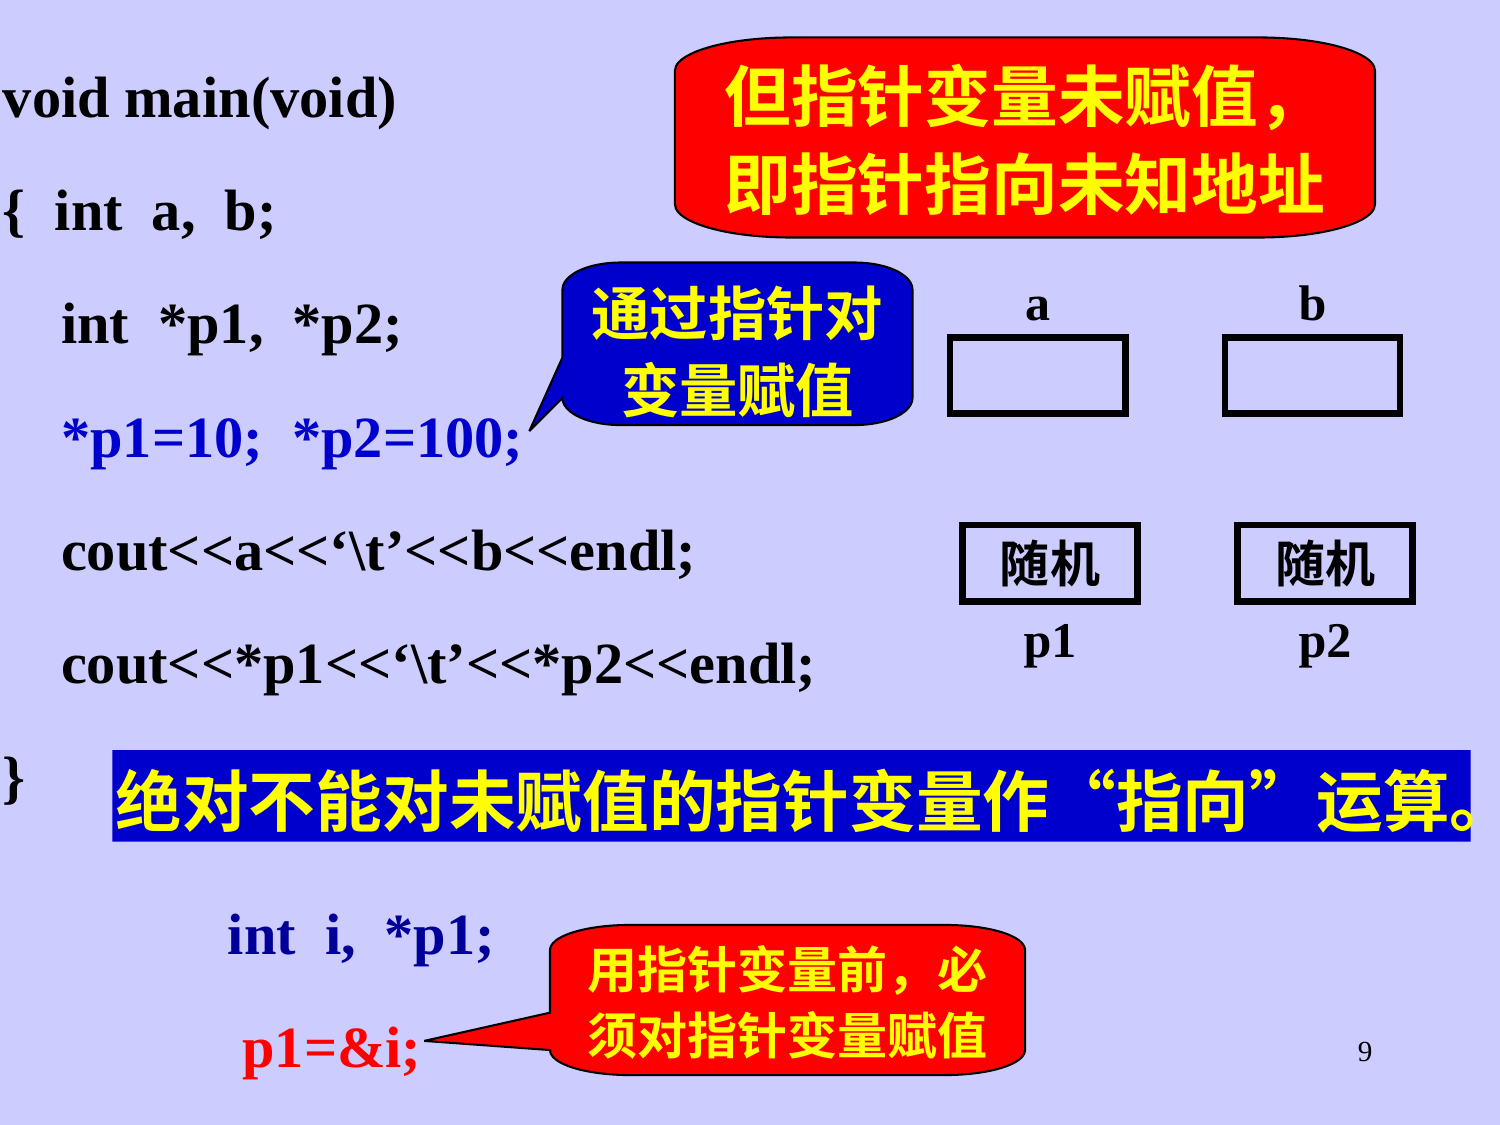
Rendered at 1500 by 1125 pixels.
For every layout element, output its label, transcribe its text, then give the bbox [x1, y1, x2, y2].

text_box 但指针变量未赋值，即指针指向未知地址 [674, 37, 1375, 238]
text_box 随机 [1237, 525, 1413, 595]
text_box 用指针变量前，必须对指针变量赋值 [424, 924, 1026, 1076]
text_box a [950, 262, 1126, 333]
text_box void main(void) { int a, b; int *p1, *p2; *p1=10; *p2=100; cout<<a<<‘\t’<<b<<endl; cout<<*p1<<‘\t’<<*p2<<endl; } [0, 50, 888, 811]
text_box p2 [1237, 600, 1413, 670]
text_box p1 [962, 600, 1138, 670]
text_box b [1224, 262, 1401, 333]
text_box 随机 [962, 525, 1138, 595]
text_box int i, *p1; p1=&i; [225, 887, 676, 1082]
text_box <编号> [1074, 1025, 1388, 1101]
text_box 通过指针对变量赋值 [529, 262, 913, 432]
text_box 绝对不能对未赋值的指针变量作“指向”运算。 [112, 750, 1471, 842]
